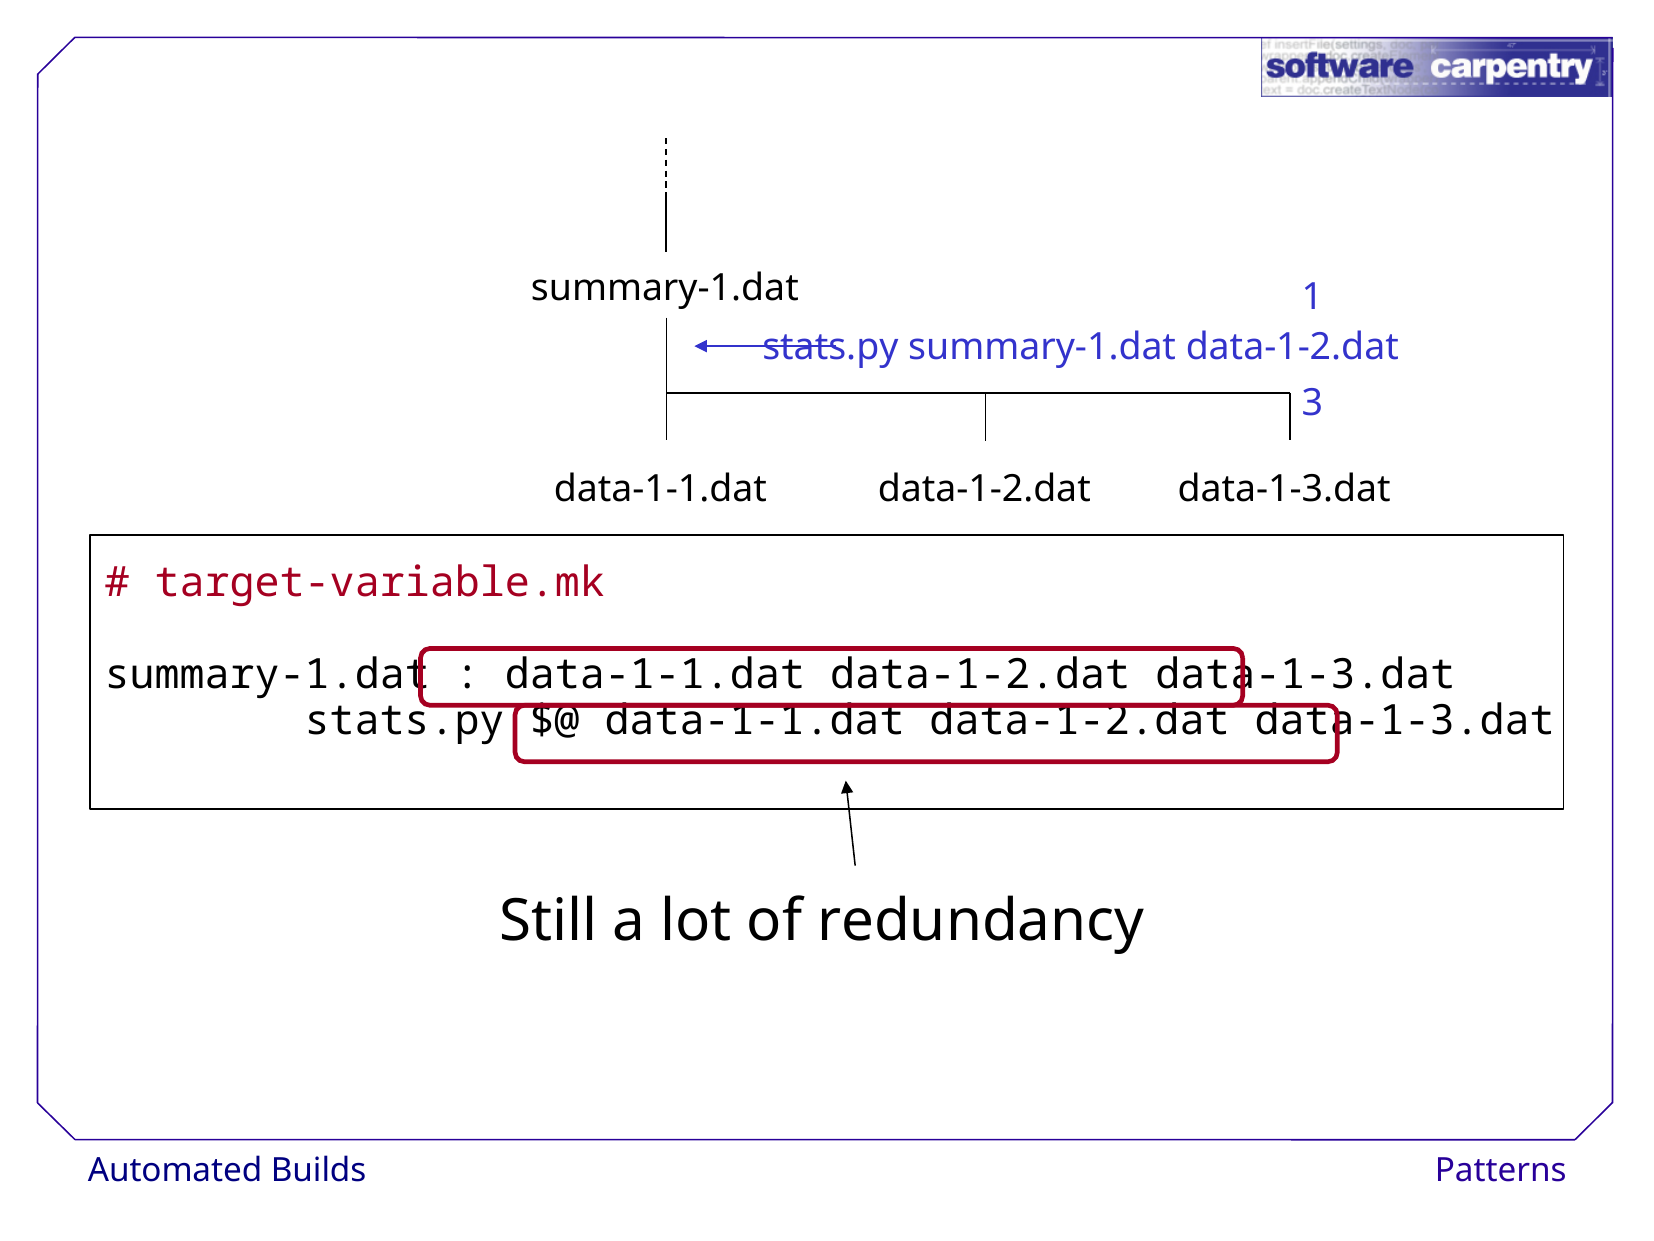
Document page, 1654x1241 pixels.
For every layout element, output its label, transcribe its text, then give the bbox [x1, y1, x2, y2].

text_box data-1-3.dat [1181, 433, 1481, 517]
text_box # target-variable.mk summary-1.dat : data-1-1.dat data-1-2.dat data-1-3.dat stats.py $@ data-1-1.dat data-1-2.dat data-1-3.dat [89, 534, 1564, 810]
text_box data-1-1.dat [464, 433, 788, 517]
text_box summary-1.dat [441, 232, 889, 316]
picture [1261, 39, 1613, 97]
text_box data-1-2.dat [788, 433, 1181, 517]
text_box 1 [1286, 241, 1489, 325]
text_box Still a lot of redundancy [484, 839, 1310, 961]
text_box stats.py summary-1.dat data-1-2.dat [747, 291, 1565, 375]
text_box 3 [1286, 348, 1489, 432]
